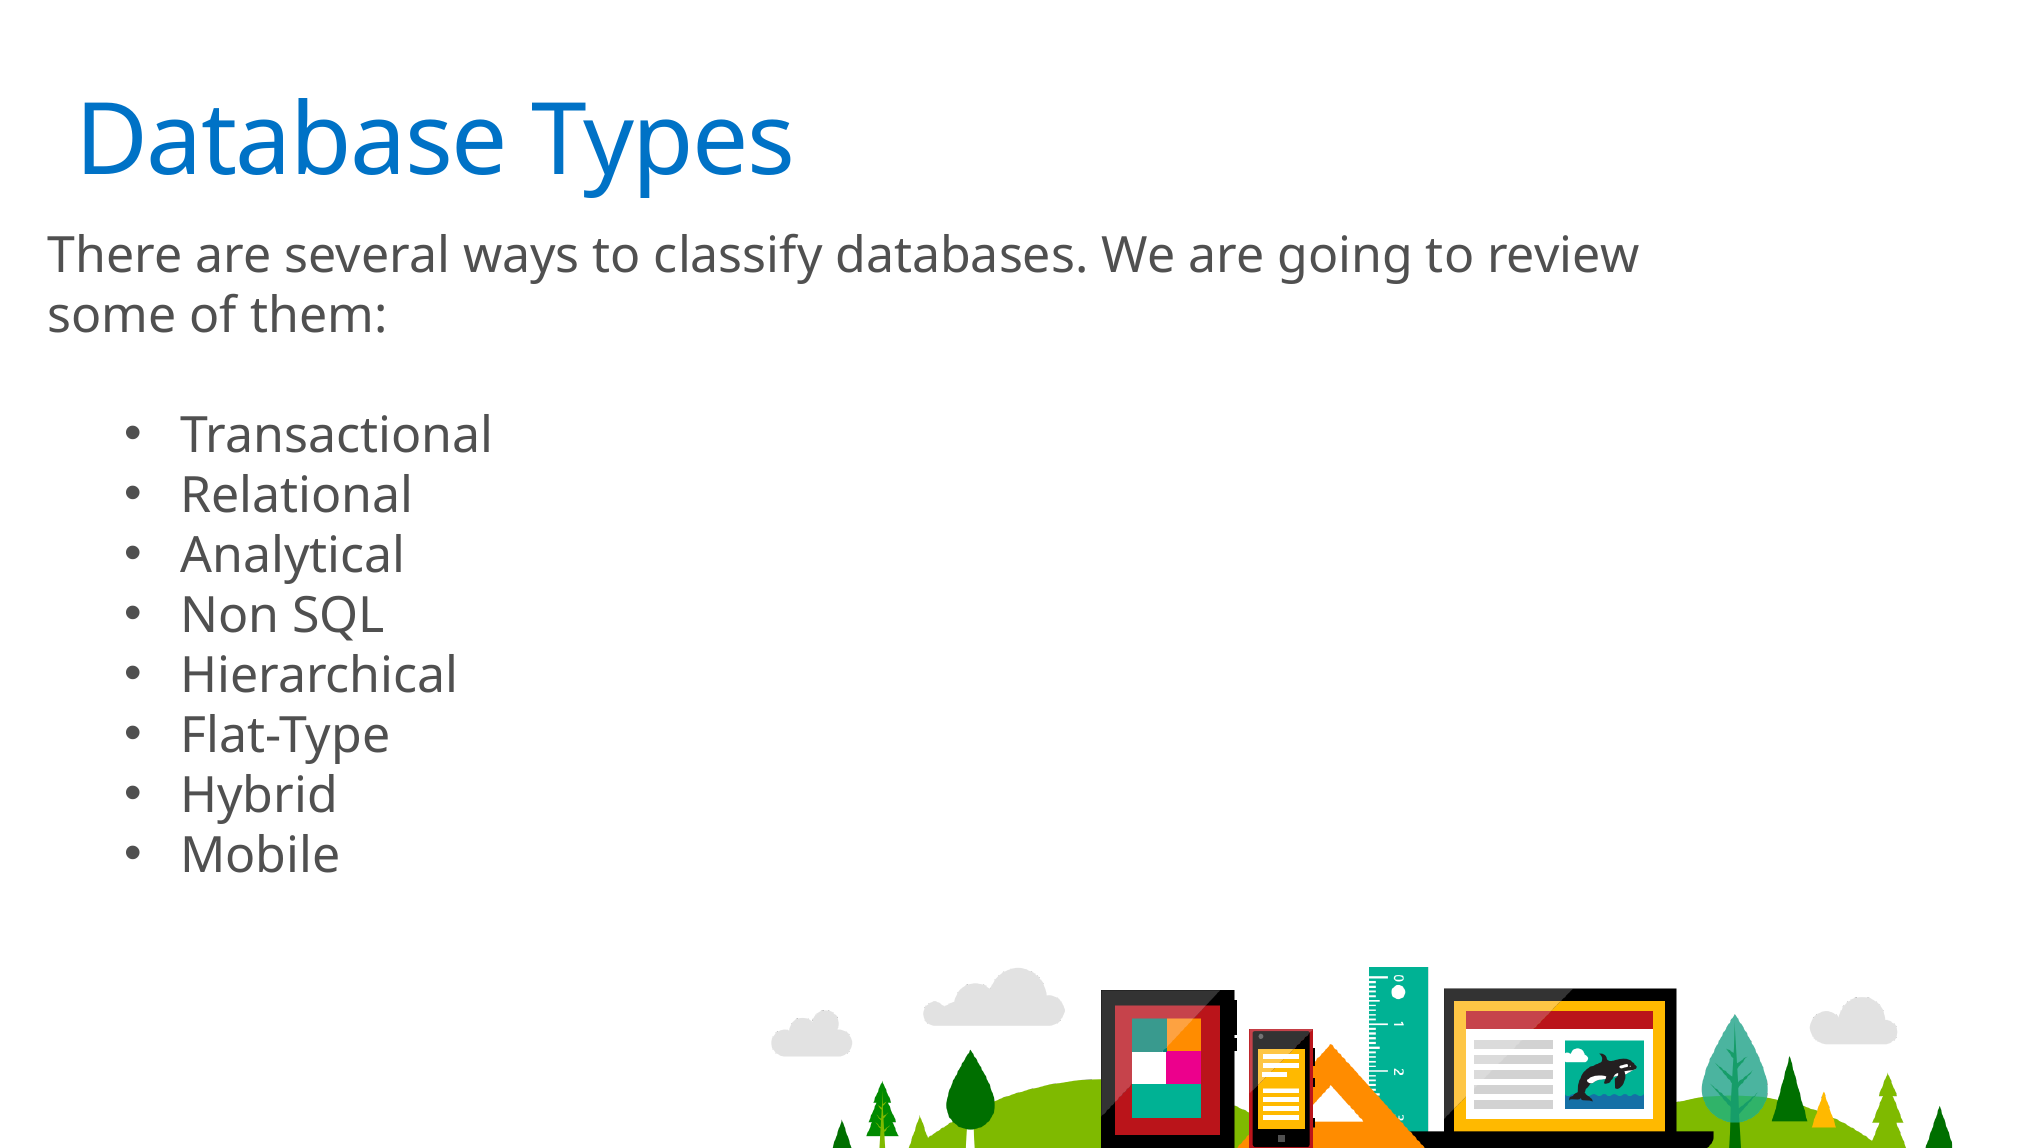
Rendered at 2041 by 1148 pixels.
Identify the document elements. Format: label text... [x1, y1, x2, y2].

text_box There are several ways to classify databases. We are going to review some of them: Transactional Relational Analytical Non SQL Hierarchical Flat-Type Hybrid Mobile [17, 198, 1683, 1087]
title Database Types [60, 60, 1980, 210]
